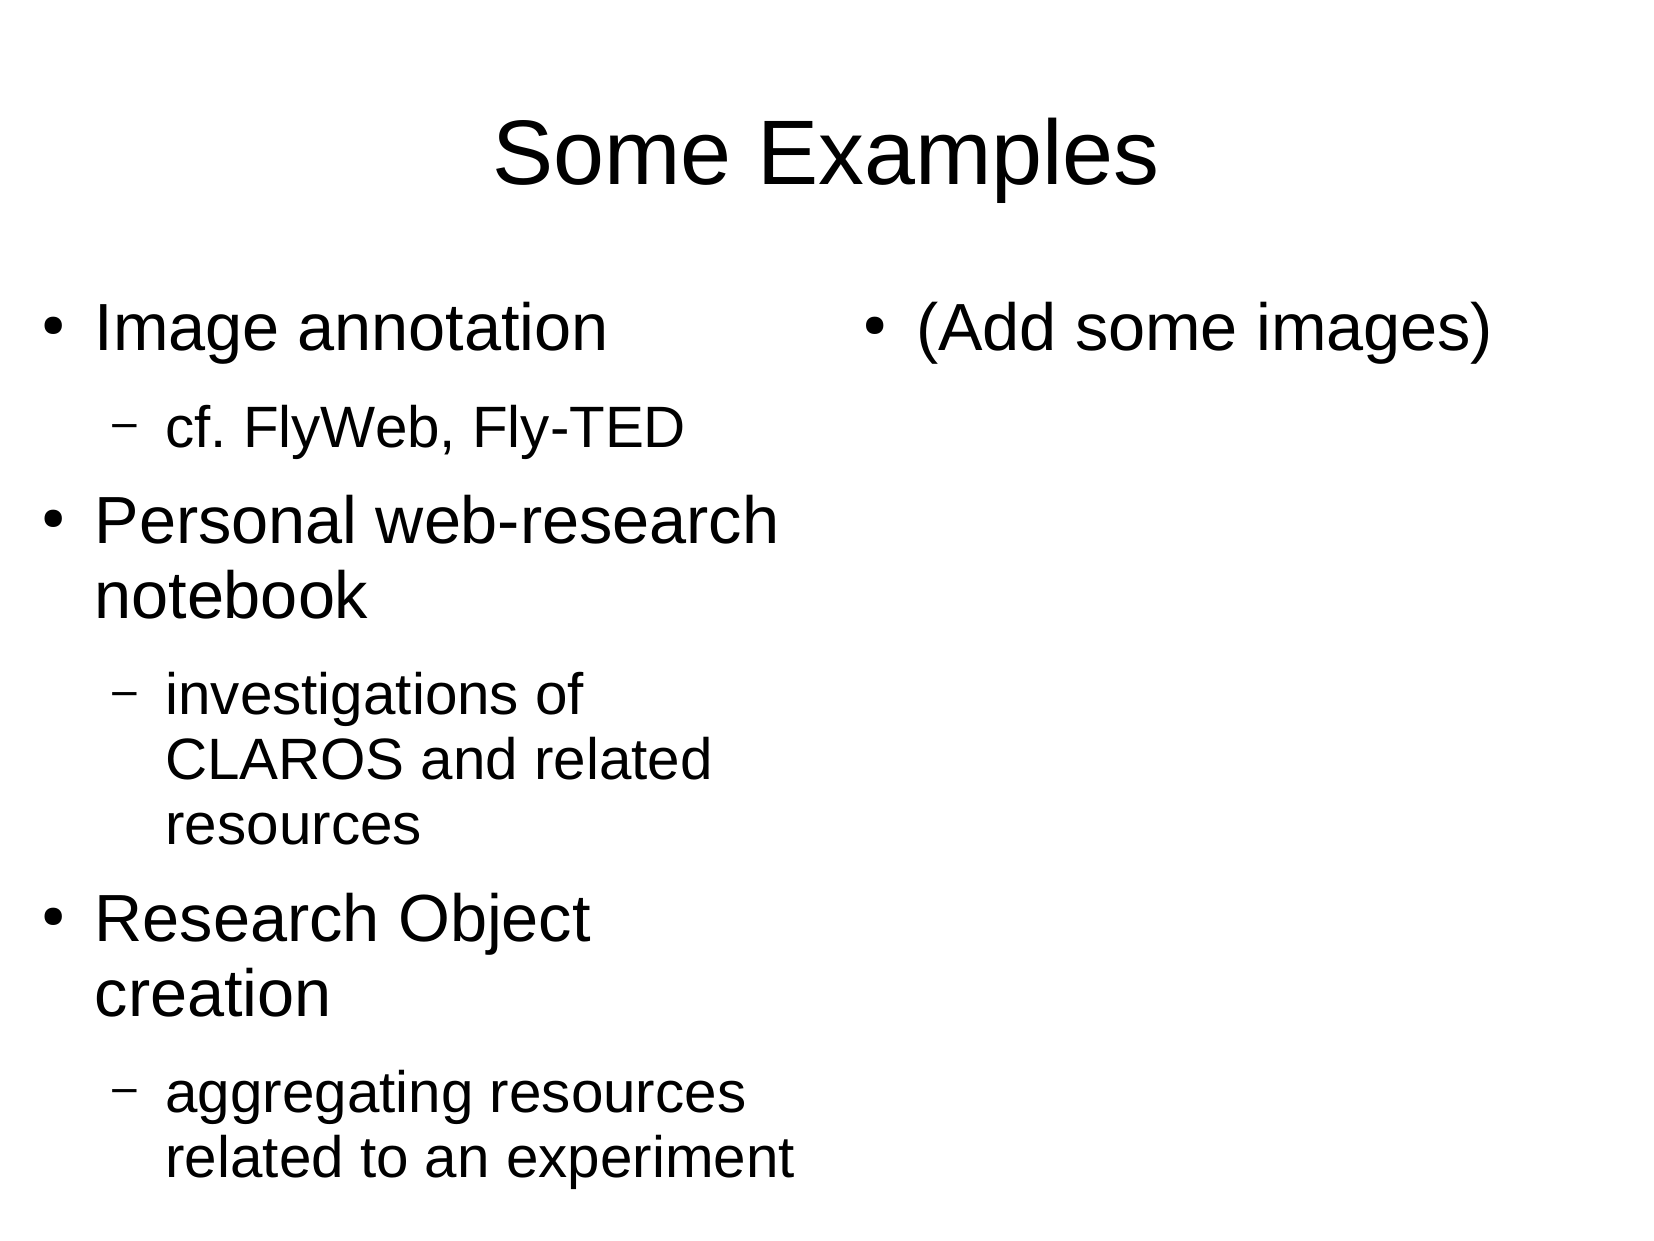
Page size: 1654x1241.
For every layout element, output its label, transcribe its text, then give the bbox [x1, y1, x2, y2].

list Image annotation cf. FlyWeb, Fly-TED Personal web-research notebook investigations of CLAROS and related resources Research Object creation aggregating resources related to an experiment [23, 290, 828, 1189]
list (Add some images) [845, 290, 1572, 1010]
title Some Examples [82, 49, 1571, 257]
